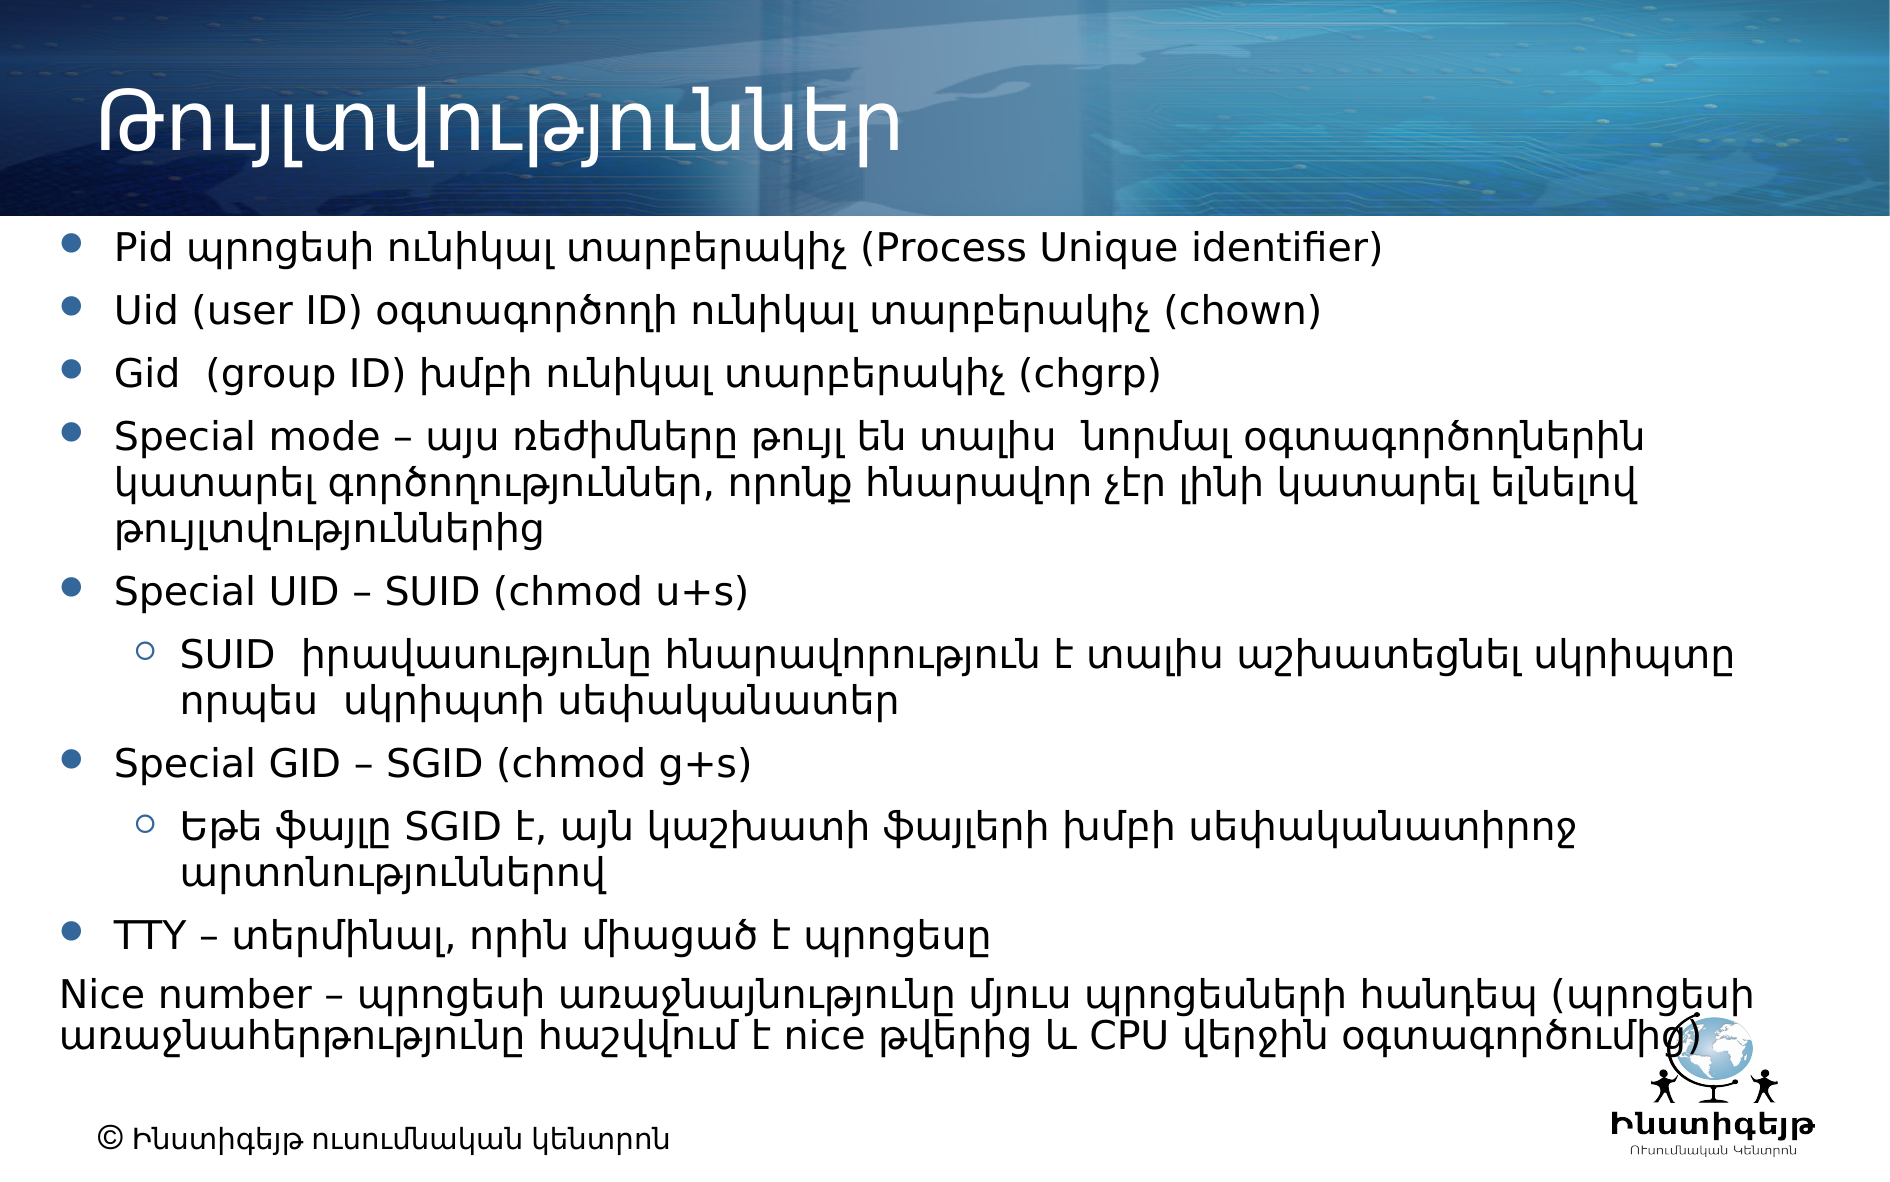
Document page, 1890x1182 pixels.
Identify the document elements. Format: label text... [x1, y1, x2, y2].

list Pid պրոցեսի ունիկալ տարբերակիչ (Process Unique identifier) Uid (user ID) օգտագործողի ունիկալ տարբերակիչ (chown) Gid (group ID) խմբի ունիկալ տարբերակիչ (chgrp) Special mode – այս ռեժիմները թույլ են տալիս նորմալ օգտագործողներին կատարել գործողություններ, որոնք հնարավոր չէր լինի կատարել ելնելով թույլտվություններից Special UID – SUID (chmod u+s) SUID իրավասությունը հնարավորություն է տալիս աշխատեցնել սկրիպտը որպես սկրիպտի սեփականատեր Special GID – SGID (chmod g+s) Եթե ֆայլը SGID է, այն կաշխատի ֆայլերի խմբի սեփականատիրոջ արտոնություններով TTY – տերմինալ, որին միացած է պրոցեսը Nice number – պրոցեսի առաջնայնությունը մյուս պրոցեսների հանդեպ (պրոցեսի առաջնահերթությունը հաշվվում է nice թվերից և CPU վերջին օգտագործումից) [59, 225, 1831, 1182]
picture [0, 0, 1890, 216]
title Թույլտվություններ [94, 47, 1793, 217]
